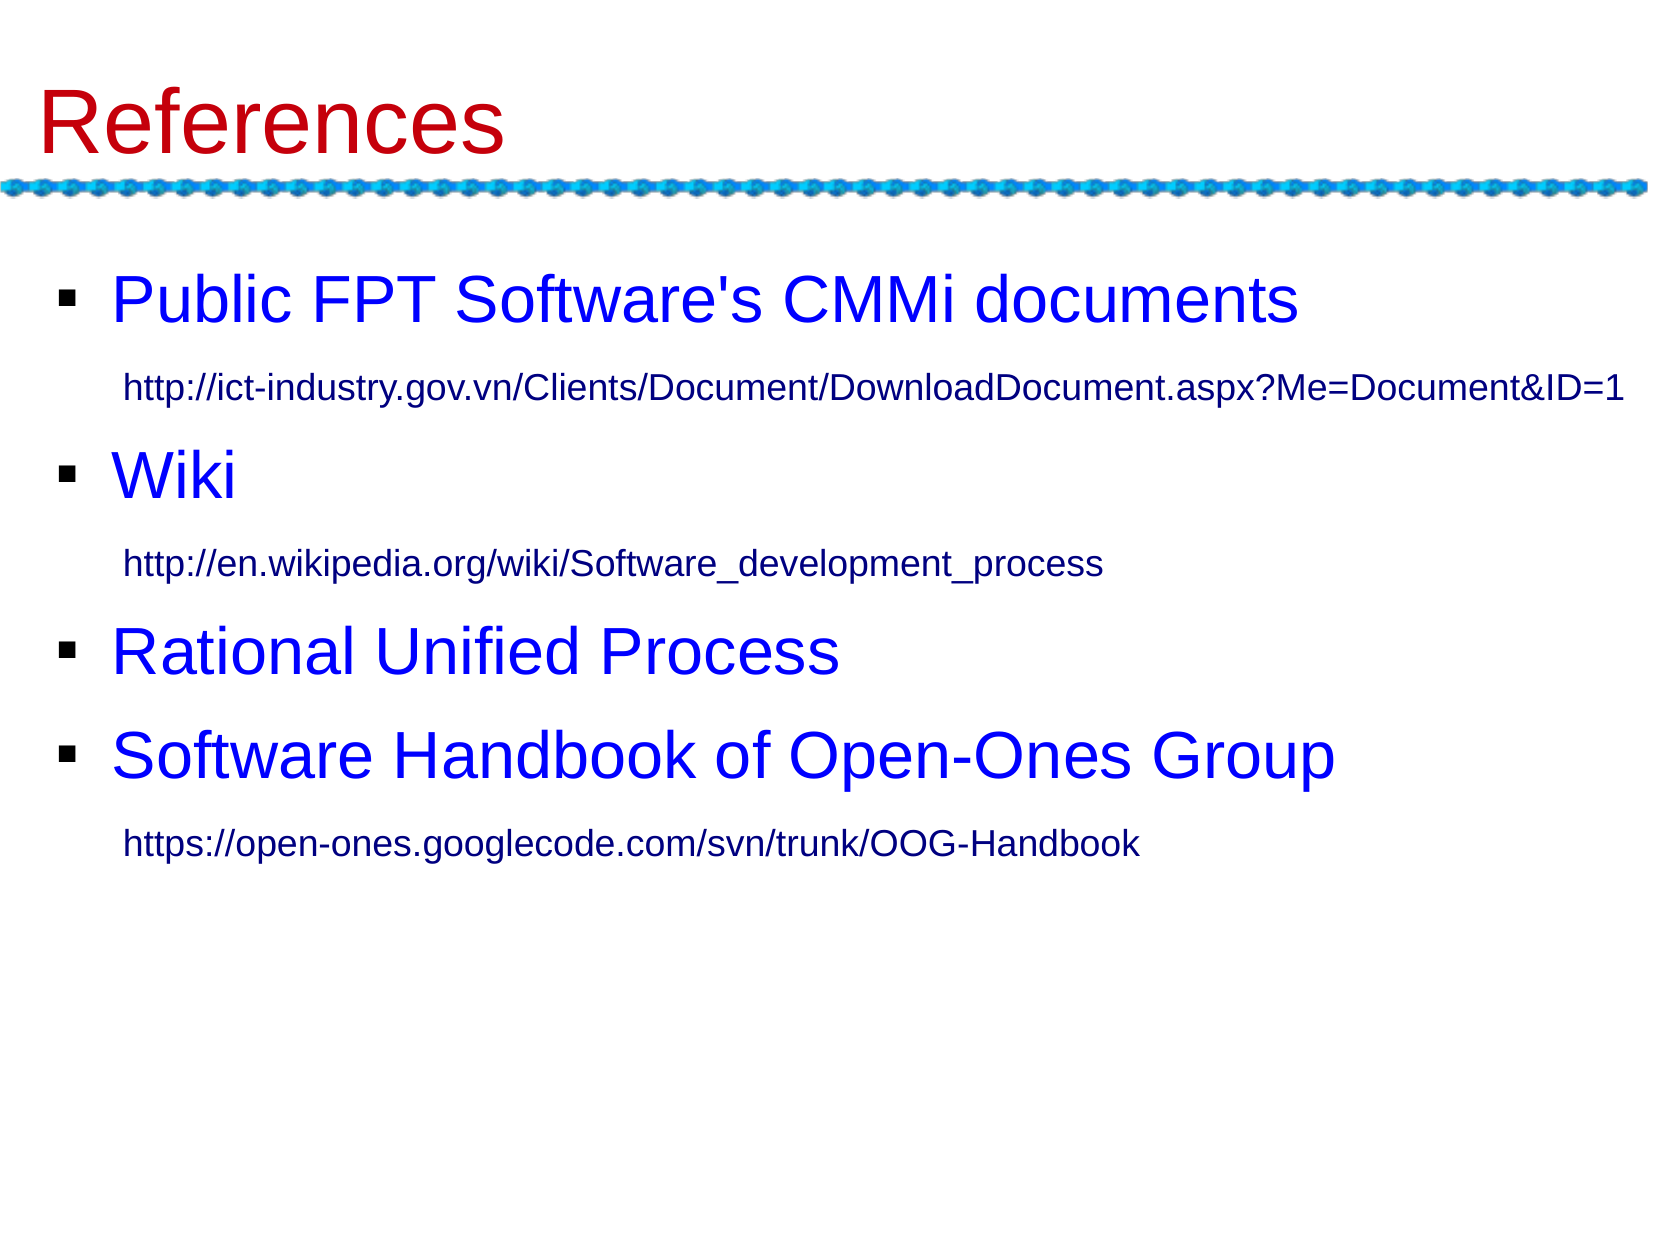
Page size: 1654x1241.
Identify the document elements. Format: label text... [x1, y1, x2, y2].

list Public FPT Software's CMMi documents http://ict-industry.gov.vn/Clients/Document/DownloadDocument.aspx?Me=Document&ID=1 Wiki http://en.wikipedia.org/wiki/Software_development_process Rational Unified Process Software Handbook of Open-Ones Group https://open-ones.googlecode.com/svn/trunk/OOG-Handbook [41, 262, 1654, 1163]
title References [37, 37, 1651, 208]
picture [0, 178, 37, 199]
